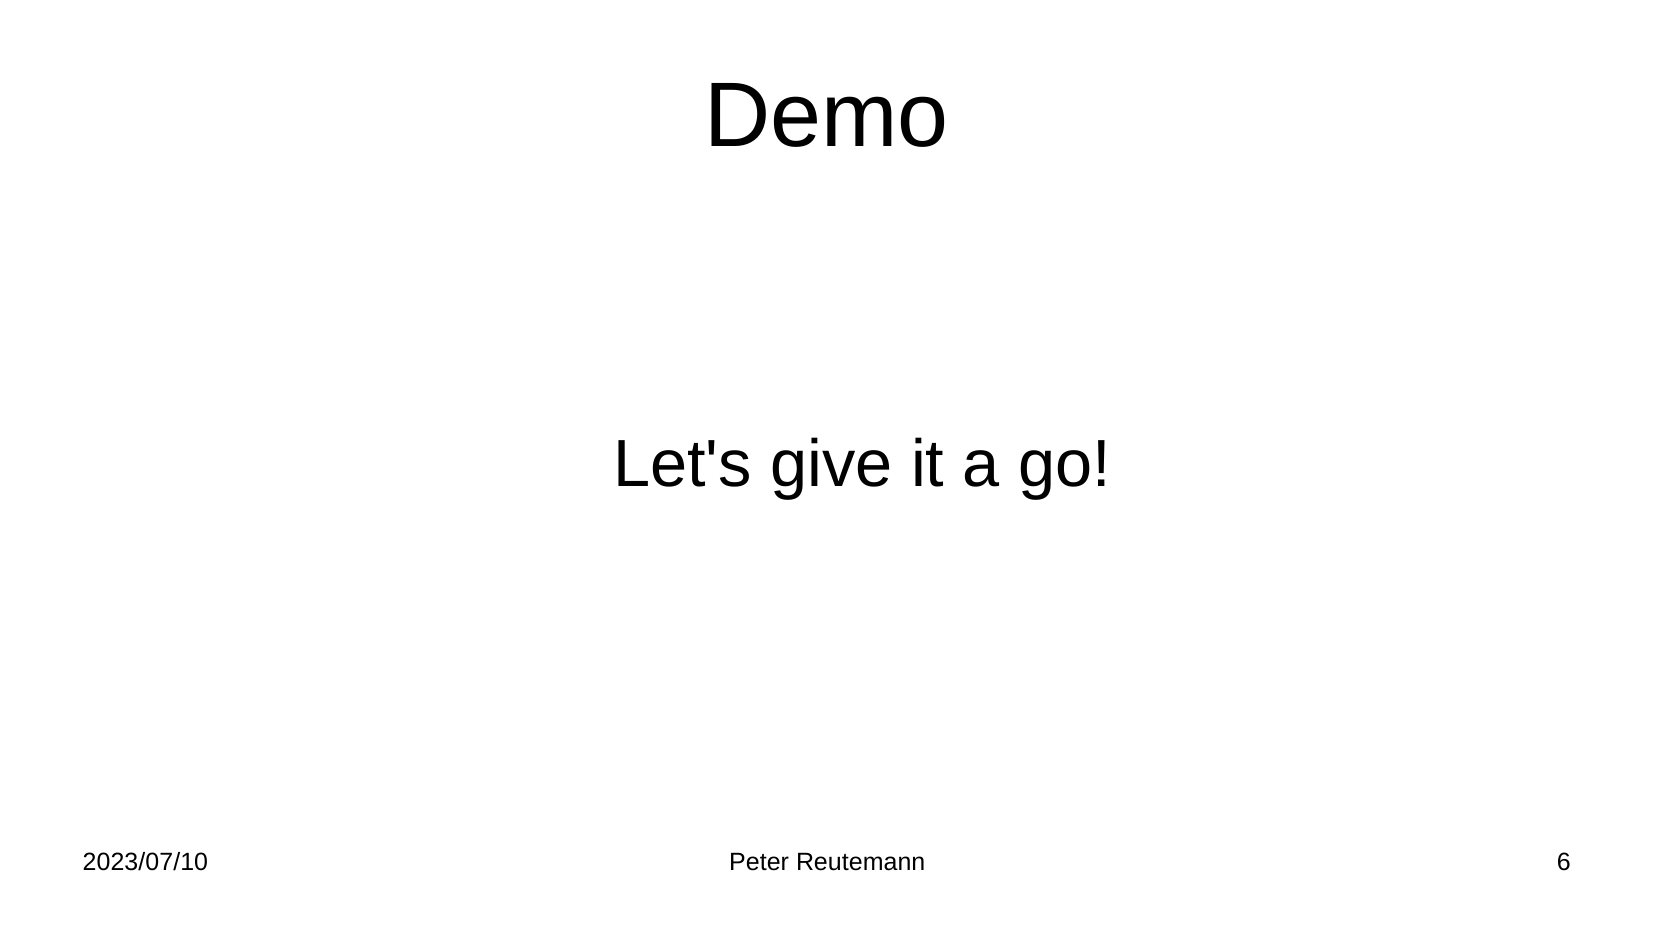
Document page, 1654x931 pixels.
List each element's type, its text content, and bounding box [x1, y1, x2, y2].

list Let's give it a go! [82, 217, 1571, 758]
title Demo [82, 37, 1571, 193]
